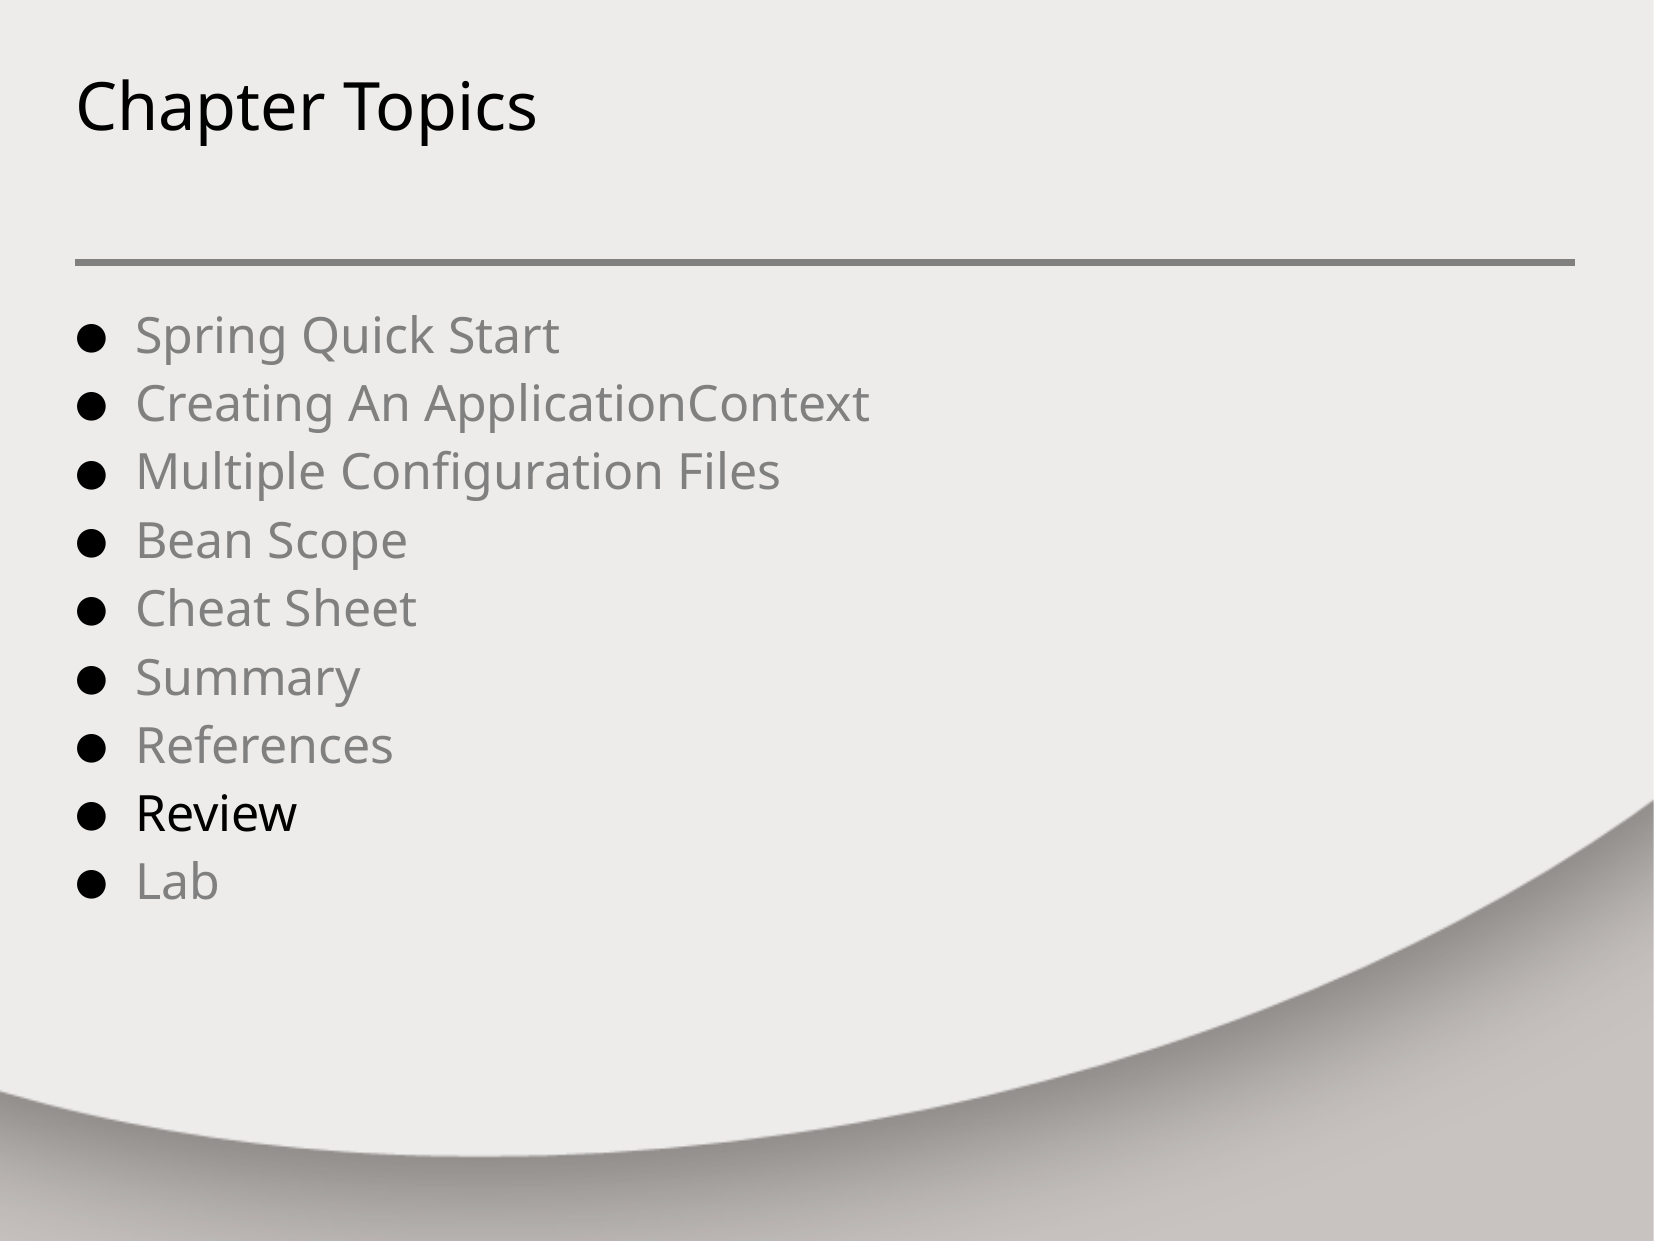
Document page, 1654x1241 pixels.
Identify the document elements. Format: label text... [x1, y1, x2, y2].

title Chapter Topics [75, 75, 1576, 226]
list Spring Quick Start Creating An ApplicationContext Multiple Configuration Files Bean Scope Cheat Sheet Summary References Review Lab [75, 300, 1576, 1163]
picture [0, 0, 1654, 1241]
